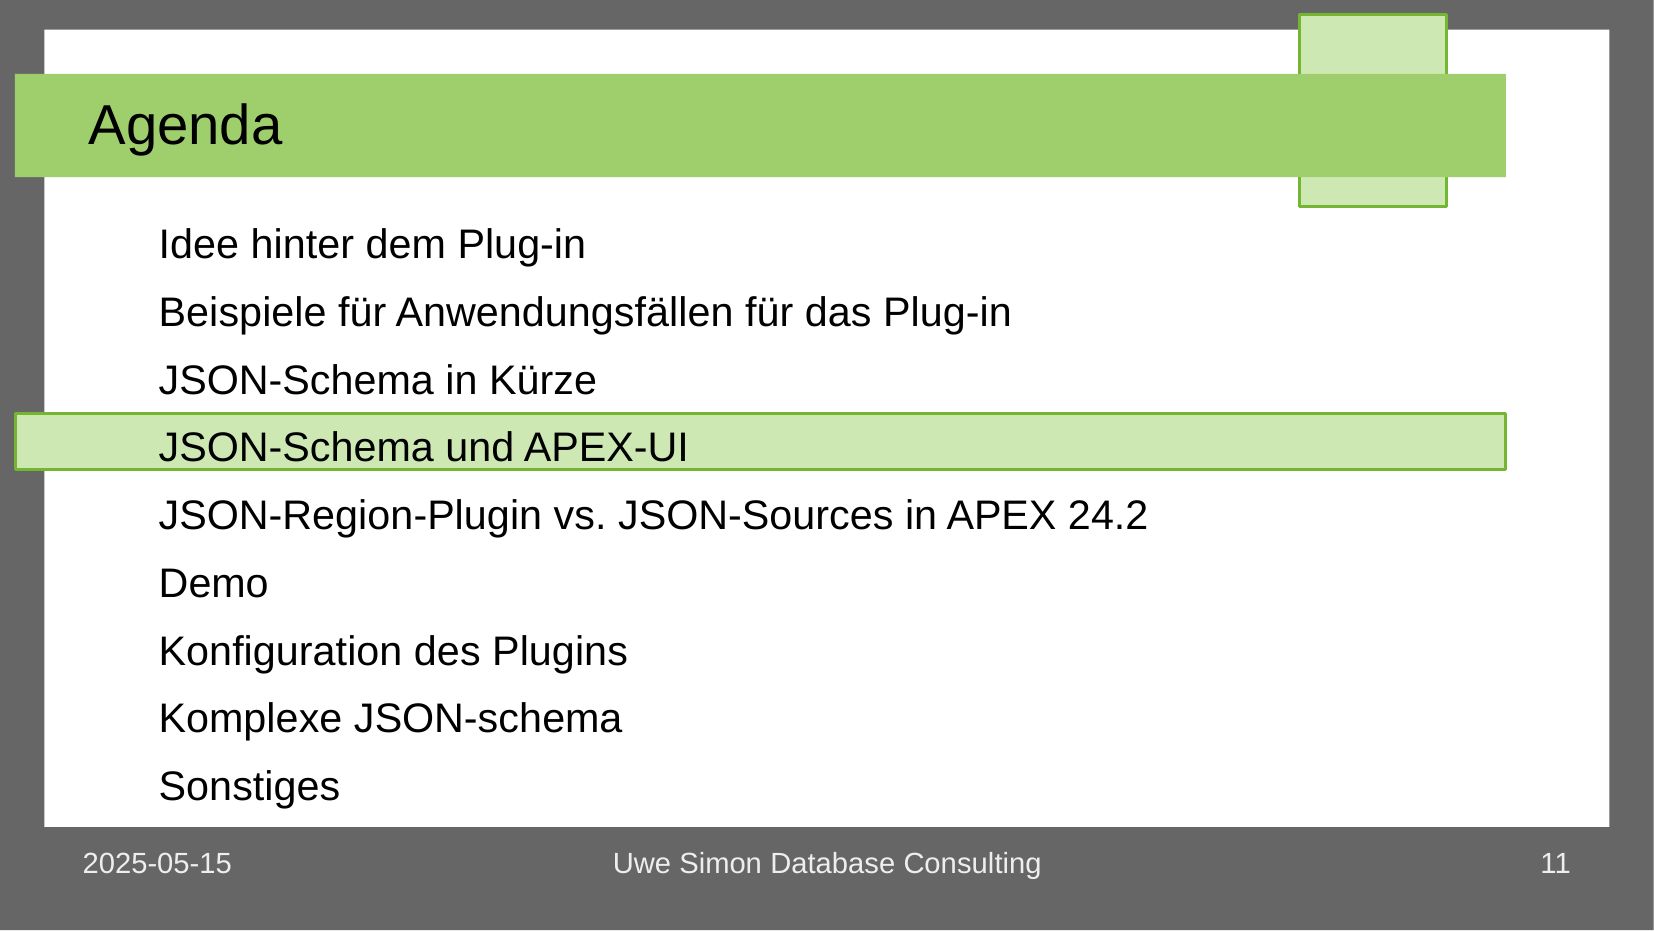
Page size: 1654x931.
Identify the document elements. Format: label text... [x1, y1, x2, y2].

text_box [15, 413, 88, 470]
list Idee hinter dem Plug-in Beispiele für Anwendungsfällen für das Plug-in JSON-Schema in Kürze JSON-Schema und APEX-UI JSON-Region-Plugin vs. JSON-Sources in APEX 24.2 Demo Konfiguration des Plugins Komplexe JSON-schema Sonstiges [88, 221, 1565, 813]
title Agenda [88, 73, 1506, 178]
